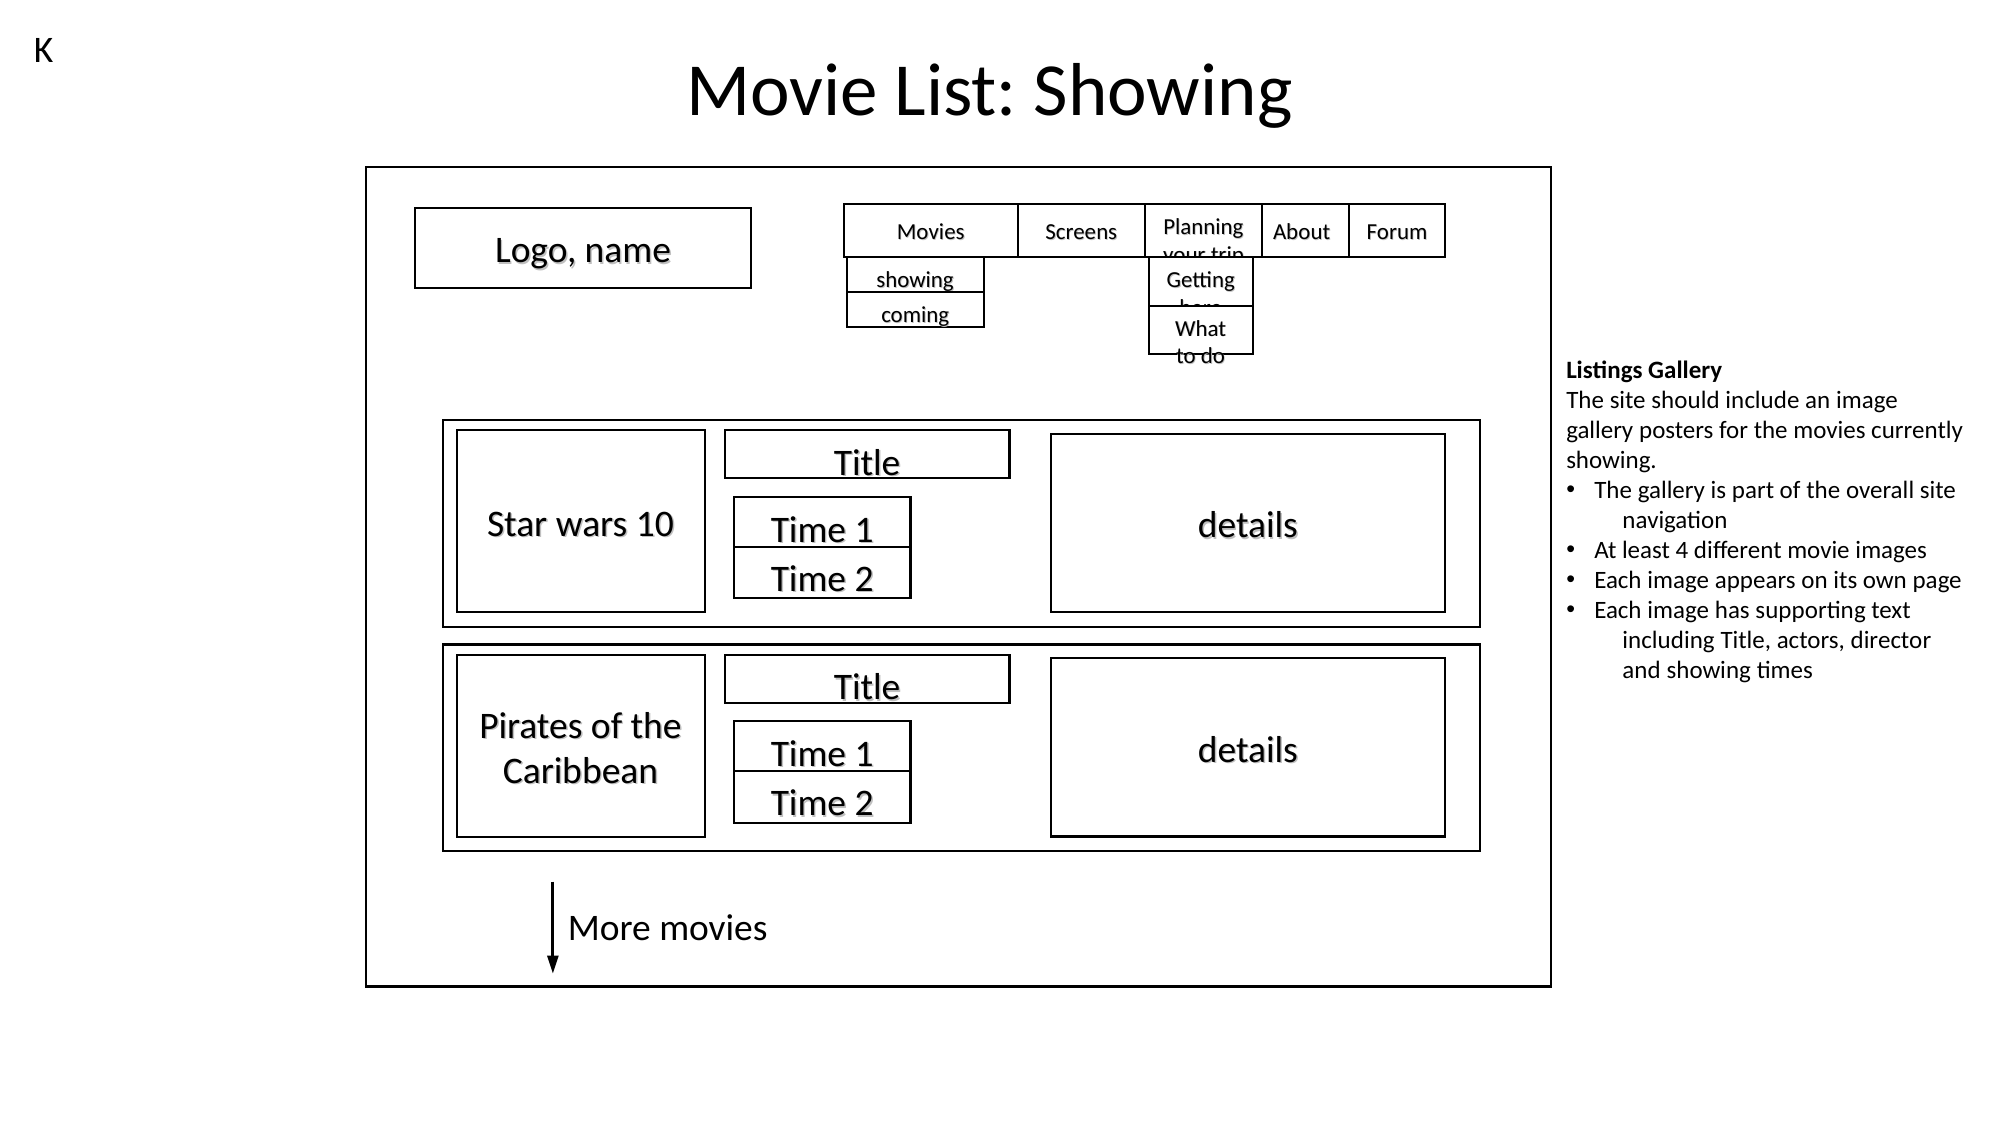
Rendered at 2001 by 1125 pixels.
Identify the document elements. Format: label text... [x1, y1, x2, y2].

text_box Title [725, 655, 1009, 703]
text_box Time 1 [734, 497, 911, 547]
text_box Time 2 [734, 547, 911, 598]
text_box Listings Gallery The site should include an image gallery posters for the movies currently showing. The gallery is part of the overall site navigation At least 4 different movie images Each image appears on its own page Each image has supporting text including Title, actors, director and showing times [1551, 346, 1983, 726]
text_box Planning your trip [1145, 204, 1262, 257]
text_box Forum [1349, 204, 1445, 257]
text_box details [1051, 434, 1445, 612]
text_box Star wars 10 [457, 430, 705, 612]
text_box Title [725, 430, 1009, 478]
text_box [443, 420, 1480, 627]
text_box Time 1 [734, 721, 911, 771]
text_box [443, 645, 1480, 851]
text_box showing [847, 257, 984, 292]
text_box K [18, 17, 69, 79]
text_box Time 2 [734, 771, 911, 823]
text_box details [1051, 658, 1445, 837]
text_box Screens [1018, 204, 1145, 257]
text_box Movies [844, 204, 1018, 257]
text_box About [1262, 204, 1349, 257]
text_box Getting here [1149, 257, 1253, 306]
text_box Pirates of the Caribbean [457, 655, 705, 837]
text_box Logo, name [415, 208, 751, 288]
text_box More movies [552, 895, 794, 957]
text_box What to do [1149, 306, 1253, 354]
text_box Movie List: Showing [255, 32, 1724, 139]
text_box coming [847, 292, 984, 327]
